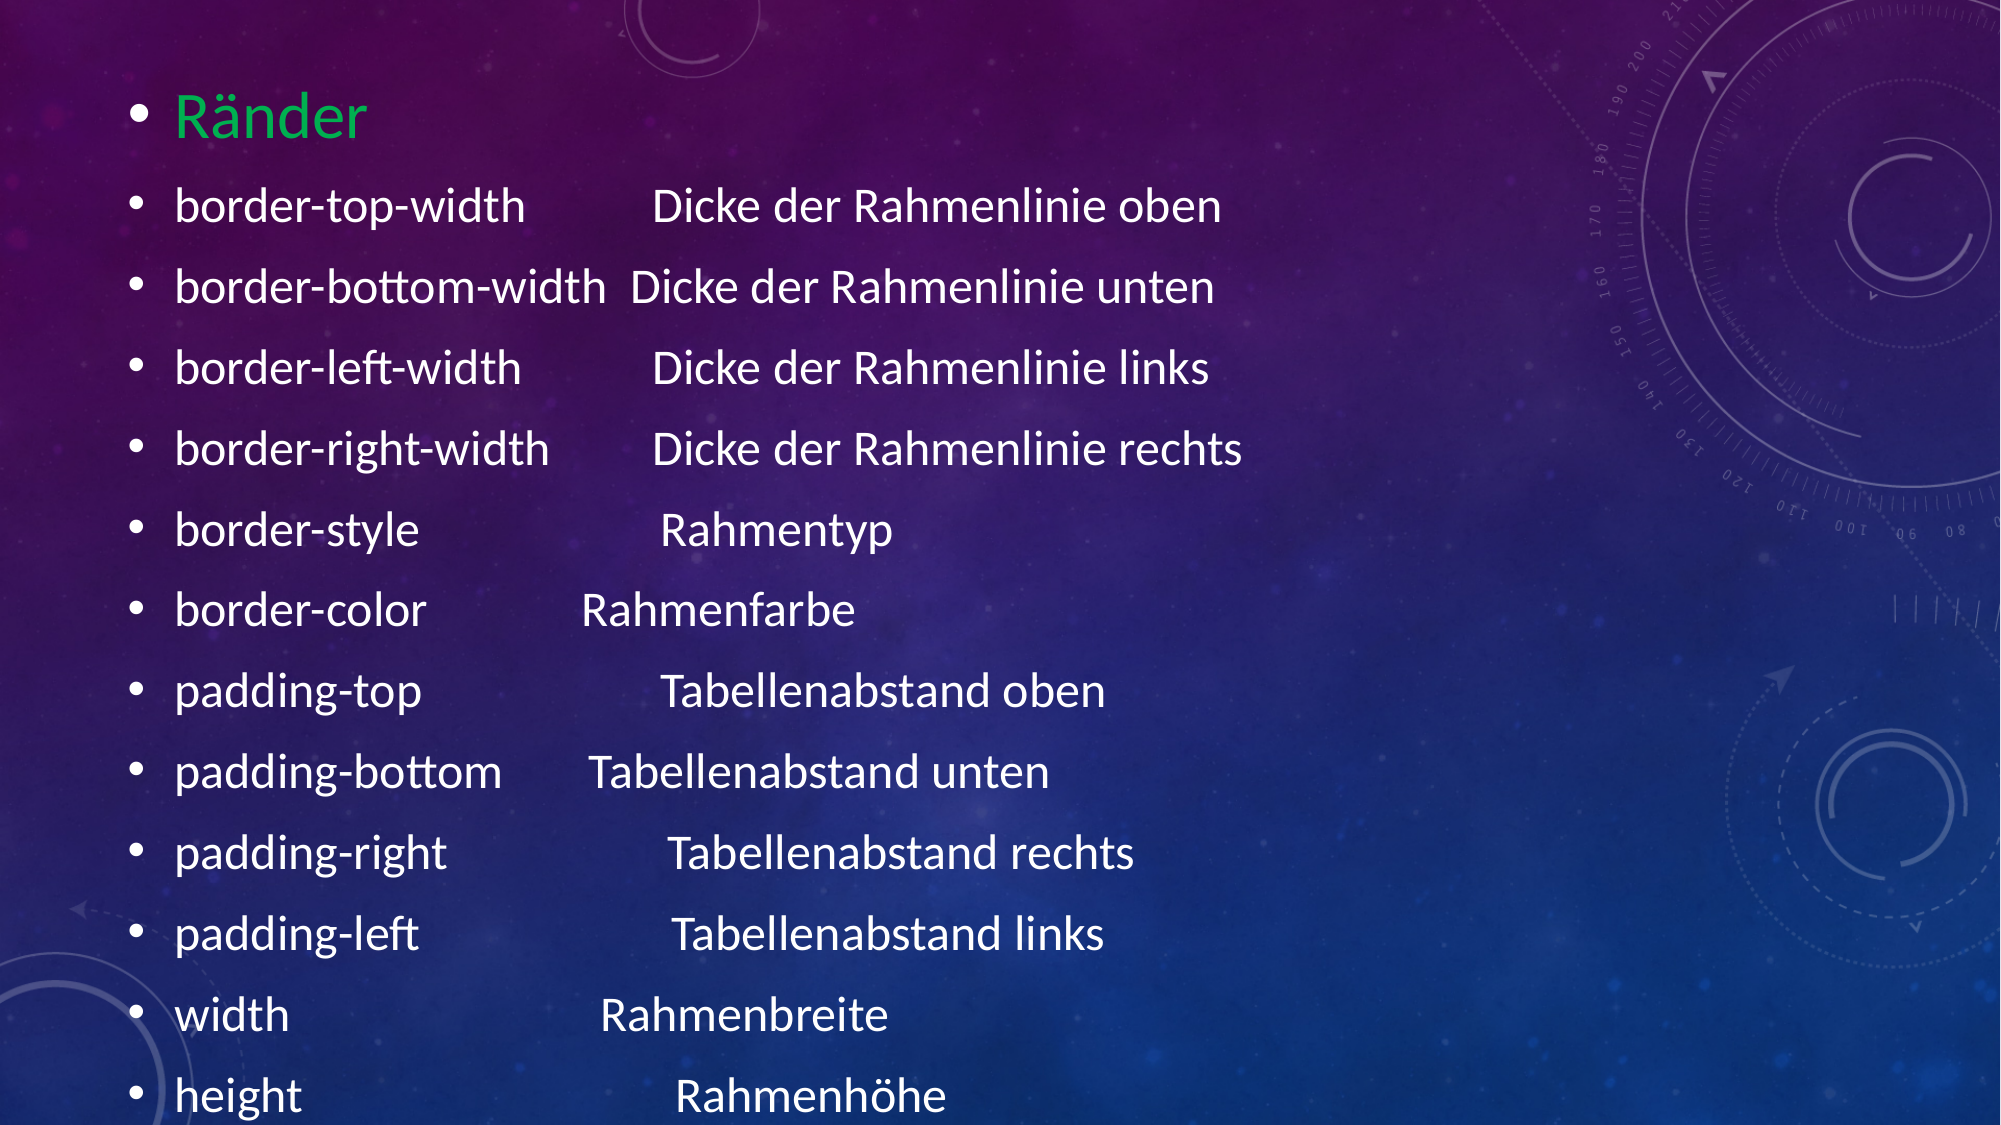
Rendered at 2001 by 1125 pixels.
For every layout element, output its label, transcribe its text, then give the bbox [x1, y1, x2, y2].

list Ränder border-top-width Dicke der Rahmenlinie oben border-bottom-width Dicke der Rahmenlinie unten border-left-width Dicke der Rahmenlinie links border-right-width Dicke der Rahmenlinie rechts border-style Rahmentyp border-color Rahmenfarbe padding-top Tabellenabstand oben padding-bottom Tabellenabstand unten padding-right Tabellenabstand rechts padding-left Tabellenabstand links width Rahmenbreite height Rahmenhöhe [112, 0, 1775, 1125]
